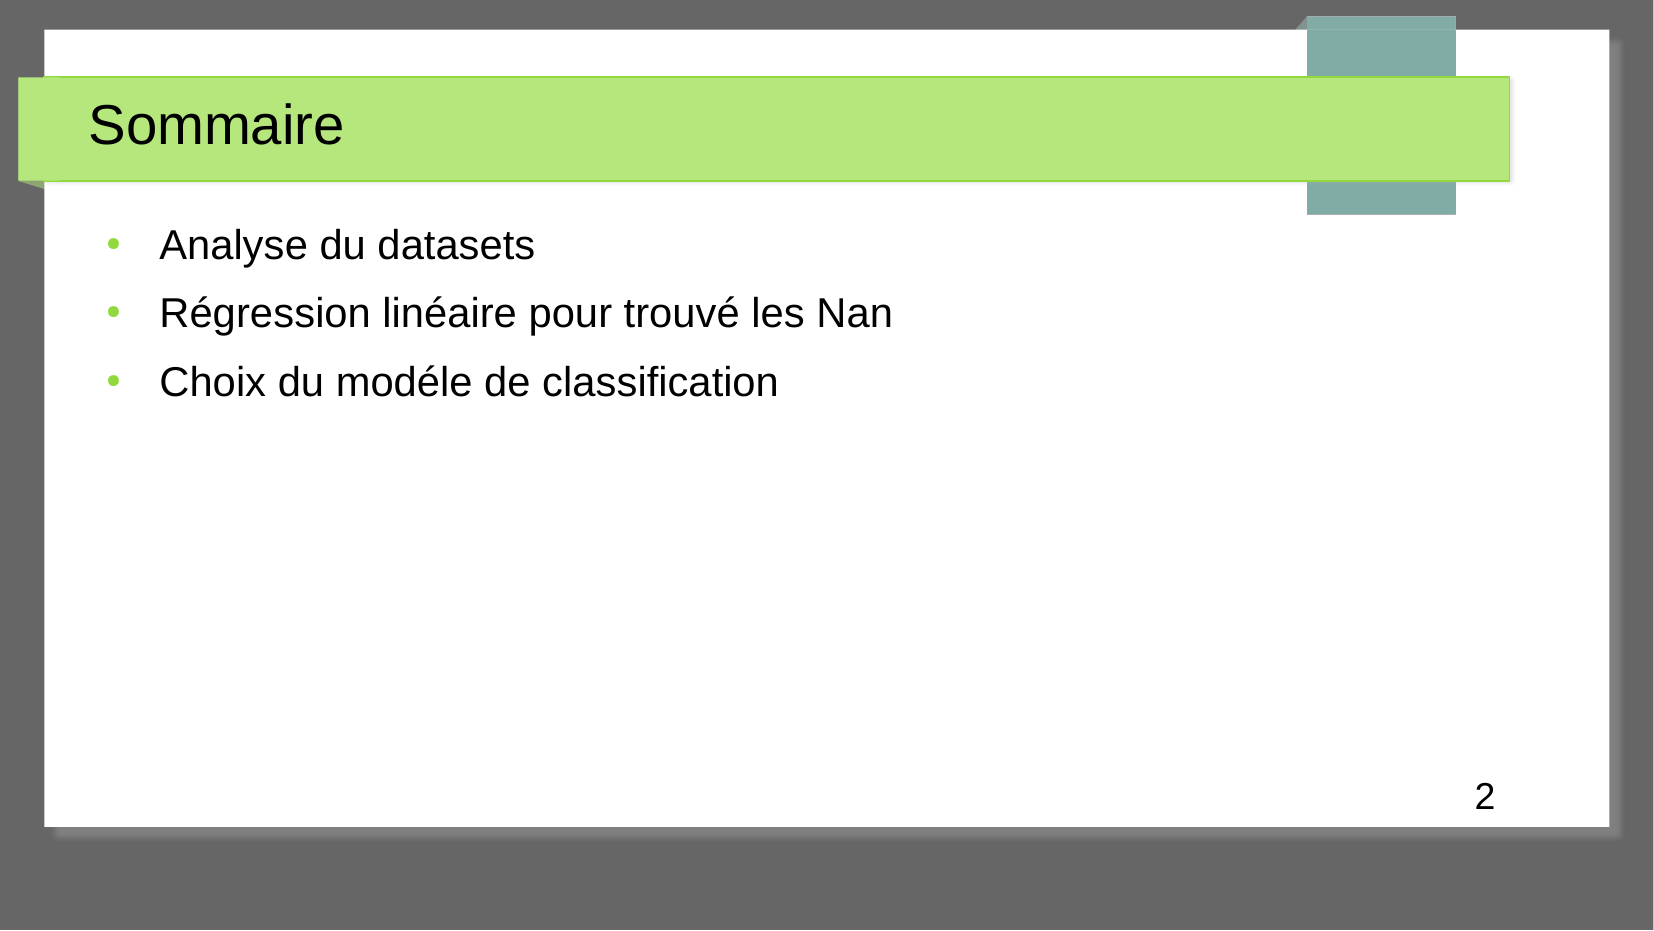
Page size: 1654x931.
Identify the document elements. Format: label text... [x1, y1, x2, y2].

list Analyse du datasets Régression linéaire pour trouvé les Nan Choix du modéle de classification [88, 221, 1565, 813]
text_box <numéro> [1459, 767, 1654, 827]
title Sommaire [88, 73, 1506, 178]
